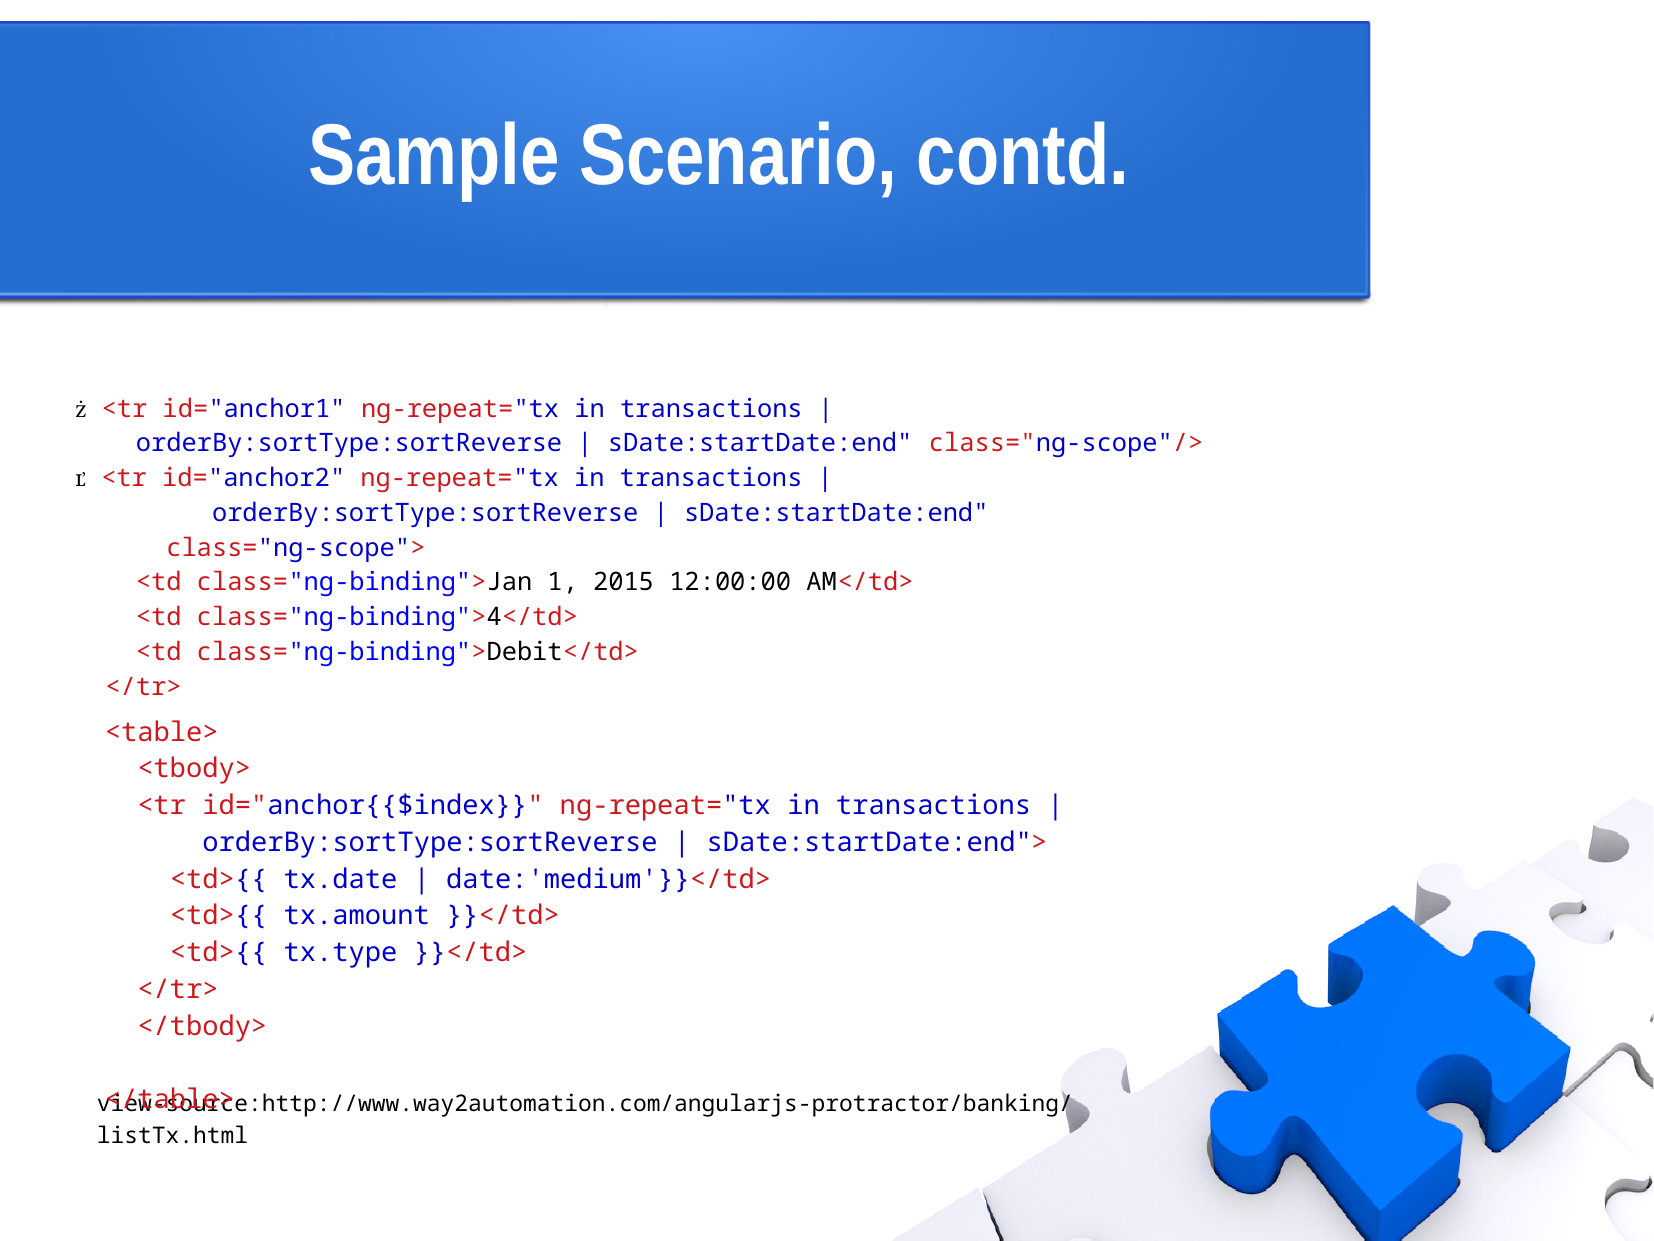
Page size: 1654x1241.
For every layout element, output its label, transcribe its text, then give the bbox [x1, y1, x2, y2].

picture [872, 655, 1654, 1241]
picture [0, 21, 1375, 307]
list  <tr id="anchor1" ng-repeat="tx in transactions | orderBy:sortType:sortReverse | sDate:startDate:end" class="ng-scope"/>  <tr id="anchor2" ng-repeat="tx in transactions | orderBy:sortType:sortReverse | sDate:startDate:end" class="ng-scope"> <td class="ng-binding">Jan 1, 2015 12:00:00 AM</td> <td class="ng-binding">4</td> <td class="ng-binding">Debit</td> </tr> [75, 390, 1373, 706]
text_box view-source:http://www.way2automation.com/angularjs-protractor/banking/listTx.html [82, 1080, 1111, 1149]
text_box <table> <tbody> <tr id="anchor{{$index}}" ng-repeat="tx in transactions | orderBy:sortType:sortReverse | sDate:startDate:end"> <td>{{ tx.date | date:'medium'}}</td> <td>{{ tx.amount }}</td> <td>{{ tx.type }}</td> </tr> </tbody> </table> [90, 705, 1501, 1064]
title Sample Scenario, contd. [82, 49, 1356, 257]
